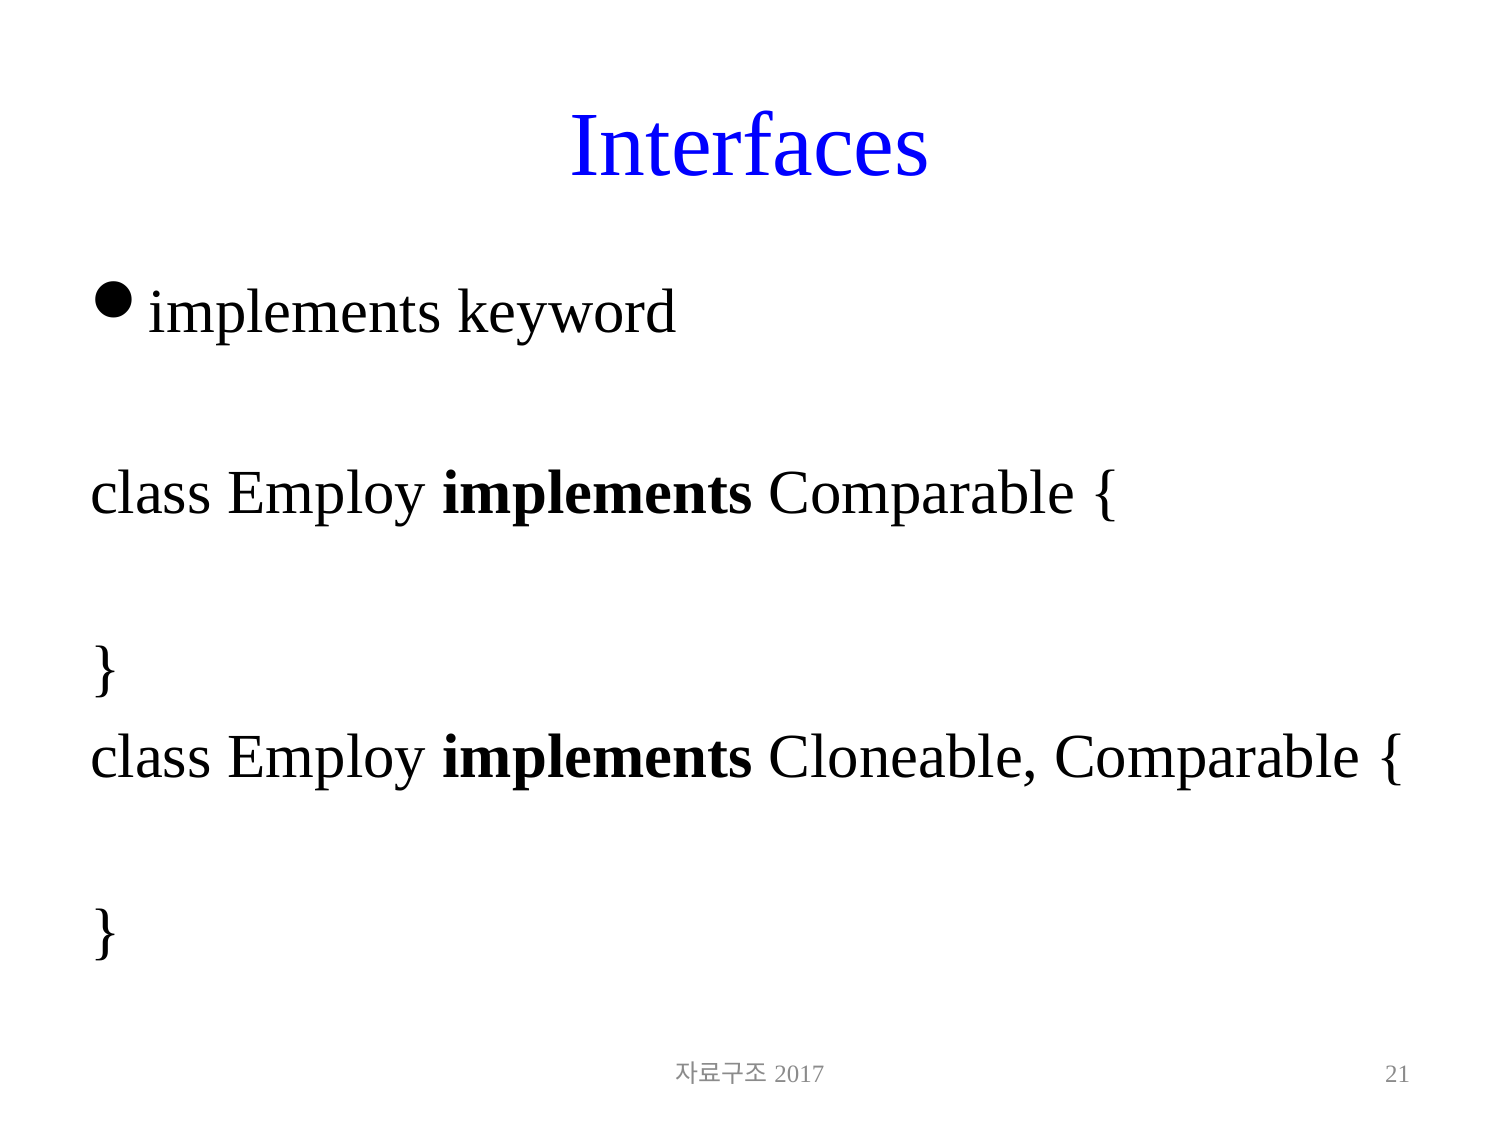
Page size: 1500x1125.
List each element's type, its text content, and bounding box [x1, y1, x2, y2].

list implements keyword class Employ implements Comparable { } class Employ implements Cloneable, Comparable { } [75, 262, 1425, 1005]
slide_number <숫자> [1074, 1042, 1425, 1103]
footer 자료구조 2017 [512, 1042, 988, 1103]
title Interfaces [75, 45, 1425, 233]
